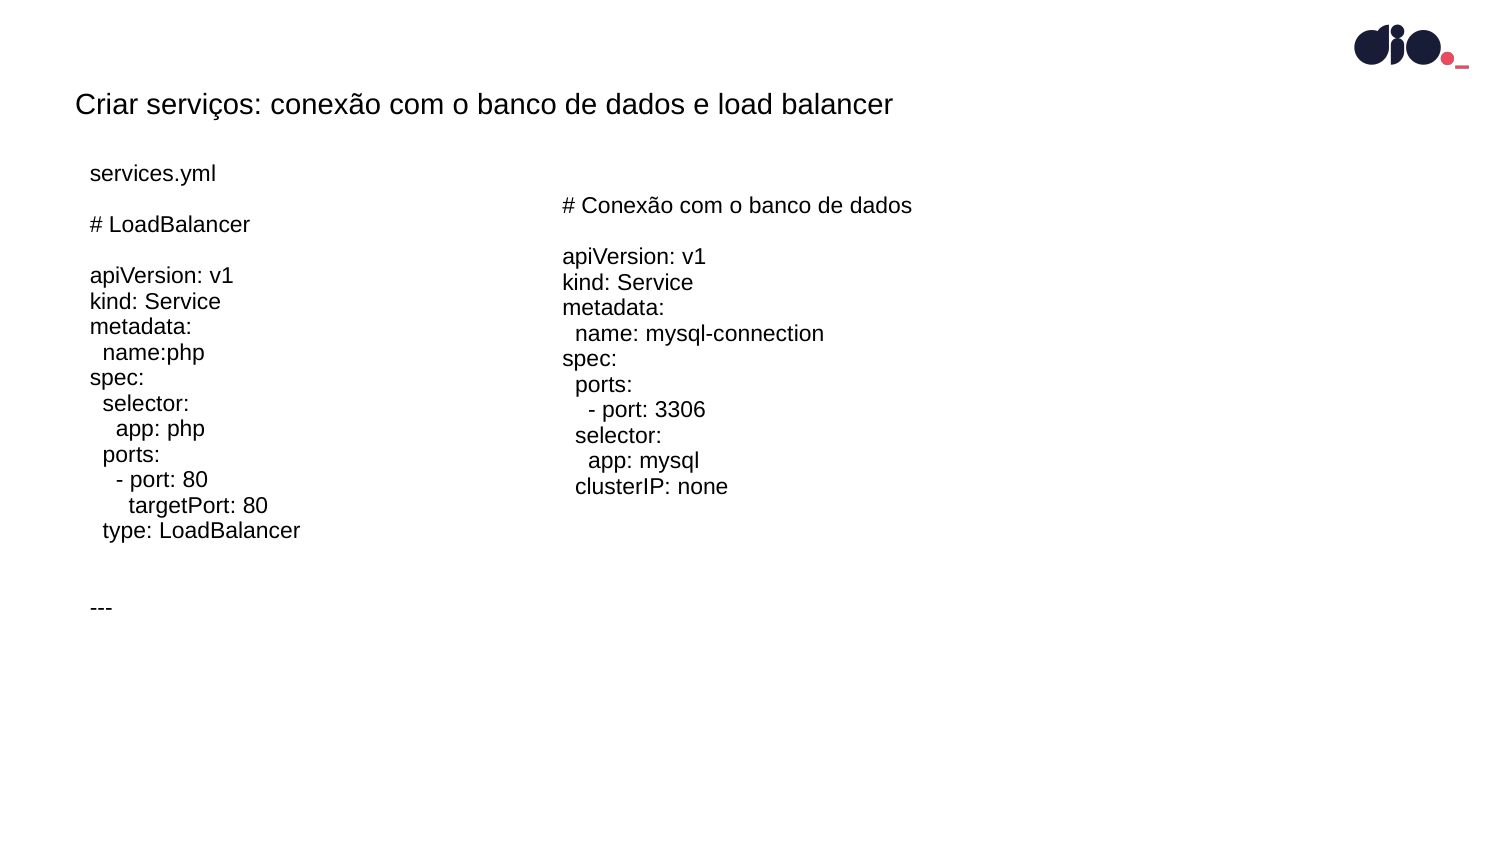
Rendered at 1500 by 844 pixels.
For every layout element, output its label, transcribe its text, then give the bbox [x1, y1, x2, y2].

picture [1339, 15, 1479, 78]
text_box services.yml # LoadBalancer apiVersion: v1 kind: Service metadata: name:php spec: selector: app: php ports: - port: 80 targetPort: 80 type: LoadBalancer --- [75, 153, 520, 679]
text_box # Conexão com o banco de dados apiVersion: v1 kind: Service metadata: name: mysql-connection spec: ports: - port: 3306 selector: app: mysql clusterIP: none [547, 159, 993, 679]
title Criar serviços: conexão com o banco de dados e load balancer [75, 33, 1425, 175]
